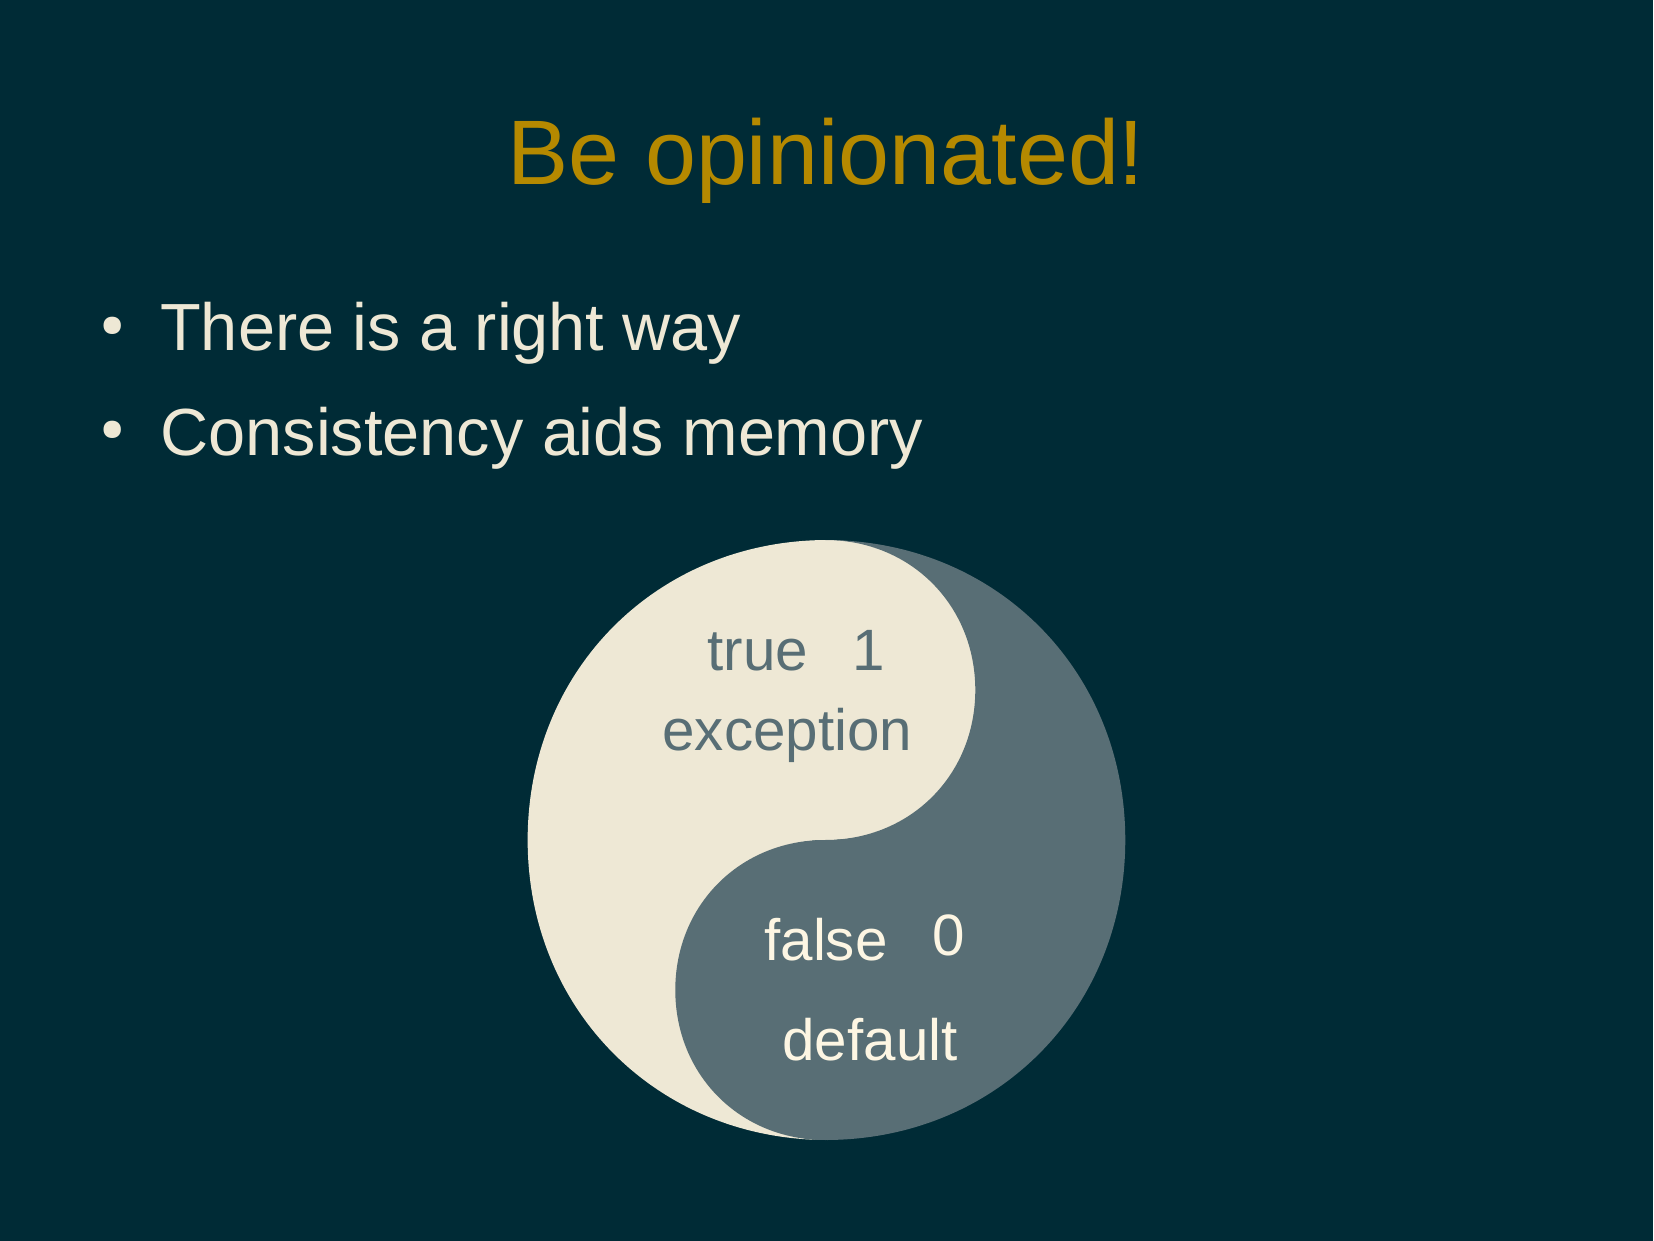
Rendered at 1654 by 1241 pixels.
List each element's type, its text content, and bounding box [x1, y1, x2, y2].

list There is a right way Consistency aids memory [82, 290, 1571, 1010]
title Be opinionated! [82, 49, 1571, 257]
text_box 0 [917, 895, 980, 976]
text_box default [767, 1000, 973, 1081]
text_box exception [647, 690, 928, 770]
text_box true [692, 610, 824, 690]
text_box false [749, 900, 903, 980]
text_box [527, 540, 1126, 1141]
text_box 1 [838, 610, 901, 690]
